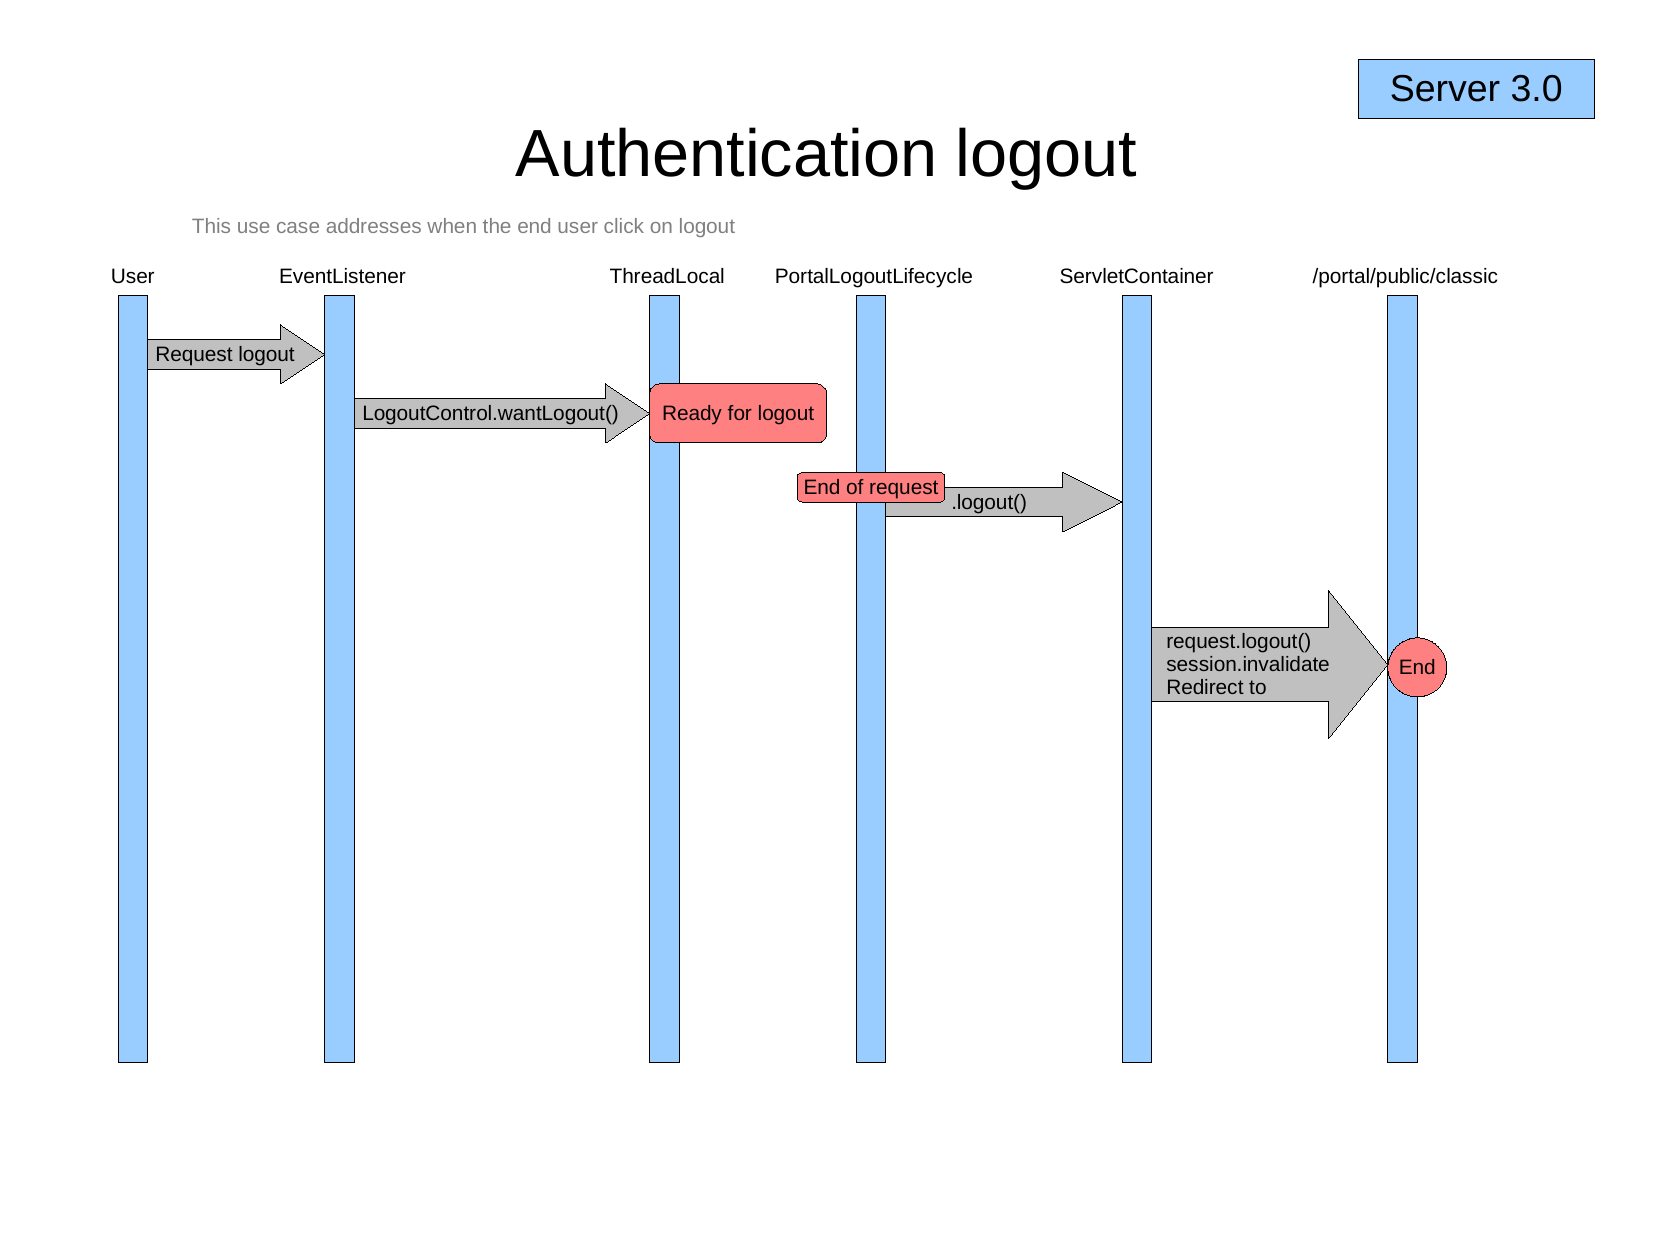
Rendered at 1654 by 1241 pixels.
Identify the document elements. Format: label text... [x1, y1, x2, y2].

text_box [856, 296, 886, 472]
text_box Server 3.0 [1358, 59, 1595, 119]
text_box [1122, 296, 1152, 1063]
text_box [649, 296, 680, 391]
text_box End [1387, 637, 1447, 697]
text_box EventListener [253, 257, 432, 296]
text_box ThreadLocal [578, 257, 755, 296]
text_box [1387, 671, 1418, 1063]
text_box Request logout [147, 324, 325, 384]
text_box [856, 503, 886, 1063]
text_box [324, 296, 355, 1063]
text_box This use case addresses when the end user click on logout [177, 206, 1418, 245]
text_box Ready for logout [649, 383, 827, 443]
text_box User [88, 257, 178, 296]
text_box /portal/public/classic [1287, 257, 1524, 296]
text_box [649, 436, 680, 1063]
text_box PortalLogoutLifecycle [755, 257, 993, 296]
text_box ServletContainer [1033, 257, 1241, 296]
text_box LogoutControl.wantLogout() [354, 383, 649, 443]
title Authentication logout [82, 56, 1571, 250]
text_box request.logout() session.invalidate Redirect to [1151, 590, 1387, 739]
text_box End of request [797, 472, 945, 503]
text_box [118, 296, 148, 1063]
text_box .logout() [885, 472, 1123, 532]
text_box [1387, 296, 1418, 664]
